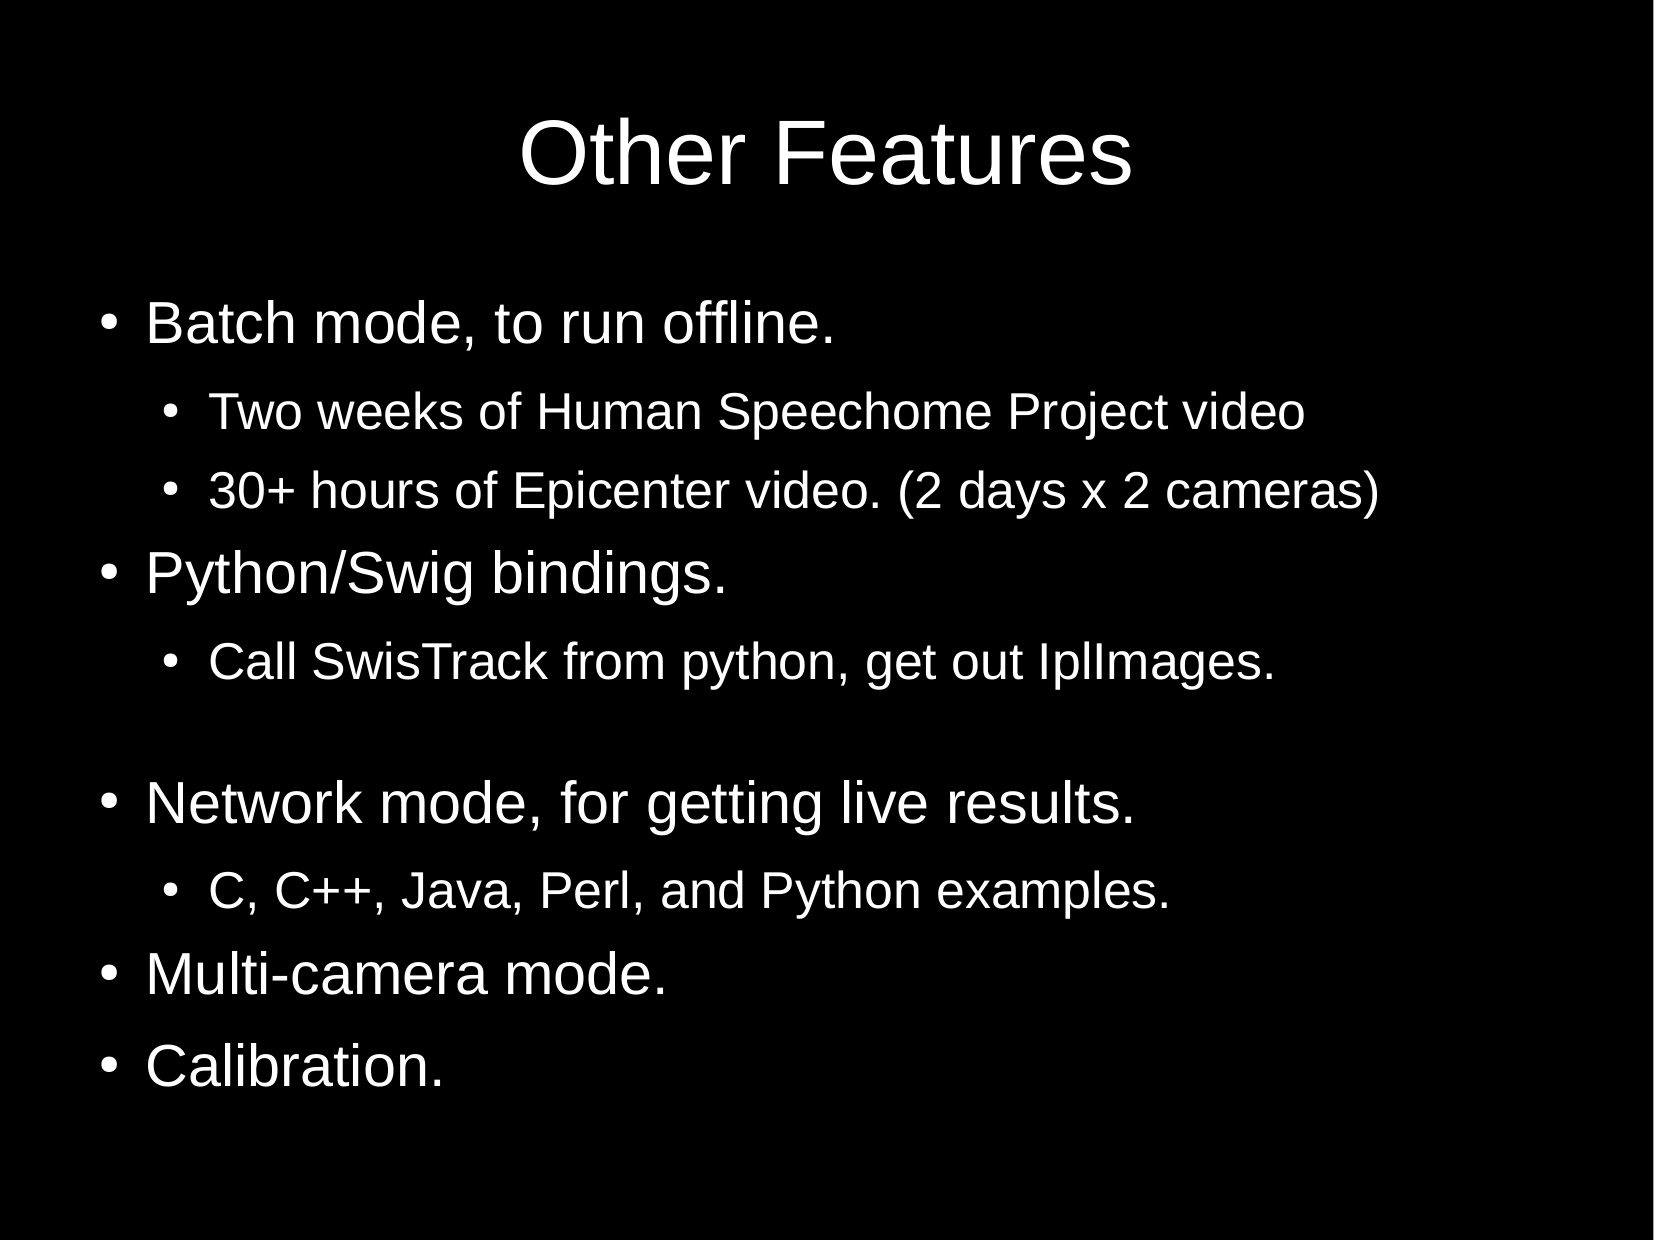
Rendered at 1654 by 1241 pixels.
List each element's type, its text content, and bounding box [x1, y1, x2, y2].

list Batch mode, to run offline. Two weeks of Human Speechome Project video 30+ hours of Epicenter video. (2 days x 2 cameras) Python/Swig bindings. Call SwisTrack from python, get out IplImages. Network mode, for getting live results. C, C++, Java, Perl, and Python examples. Multi-camera mode. Calibration. [82, 290, 1571, 1109]
title Other Features [82, 49, 1571, 257]
